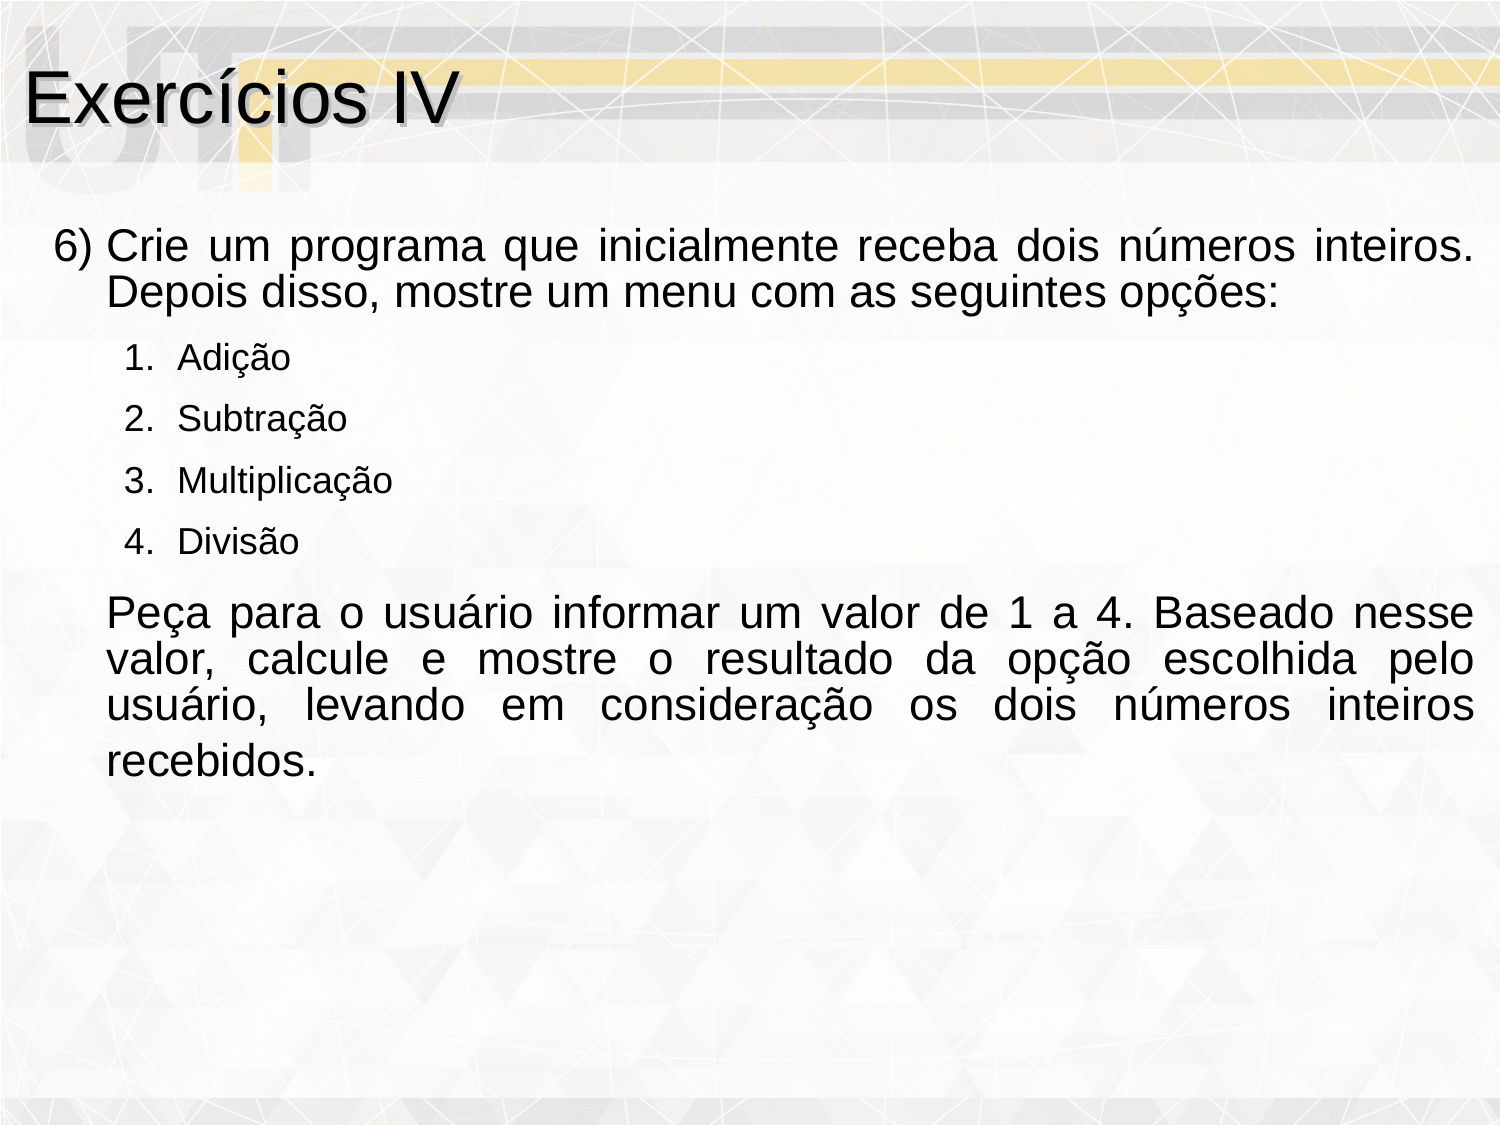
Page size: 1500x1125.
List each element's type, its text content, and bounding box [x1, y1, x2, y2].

list Crie um programa que inicialmente receba dois números inteiros. Depois disso, mostre um menu com as seguintes opções: Adição Subtração Multiplicação Divisão Peça para o usuário informar um valor de 1 a 4. Baseado nesse valor, calcule e mostre o resultado da opção escolhida pelo usuário, levando em consideração os dois números inteiros recebidos. [35, 224, 1477, 1087]
title Exercícios IV [23, 18, 1489, 178]
